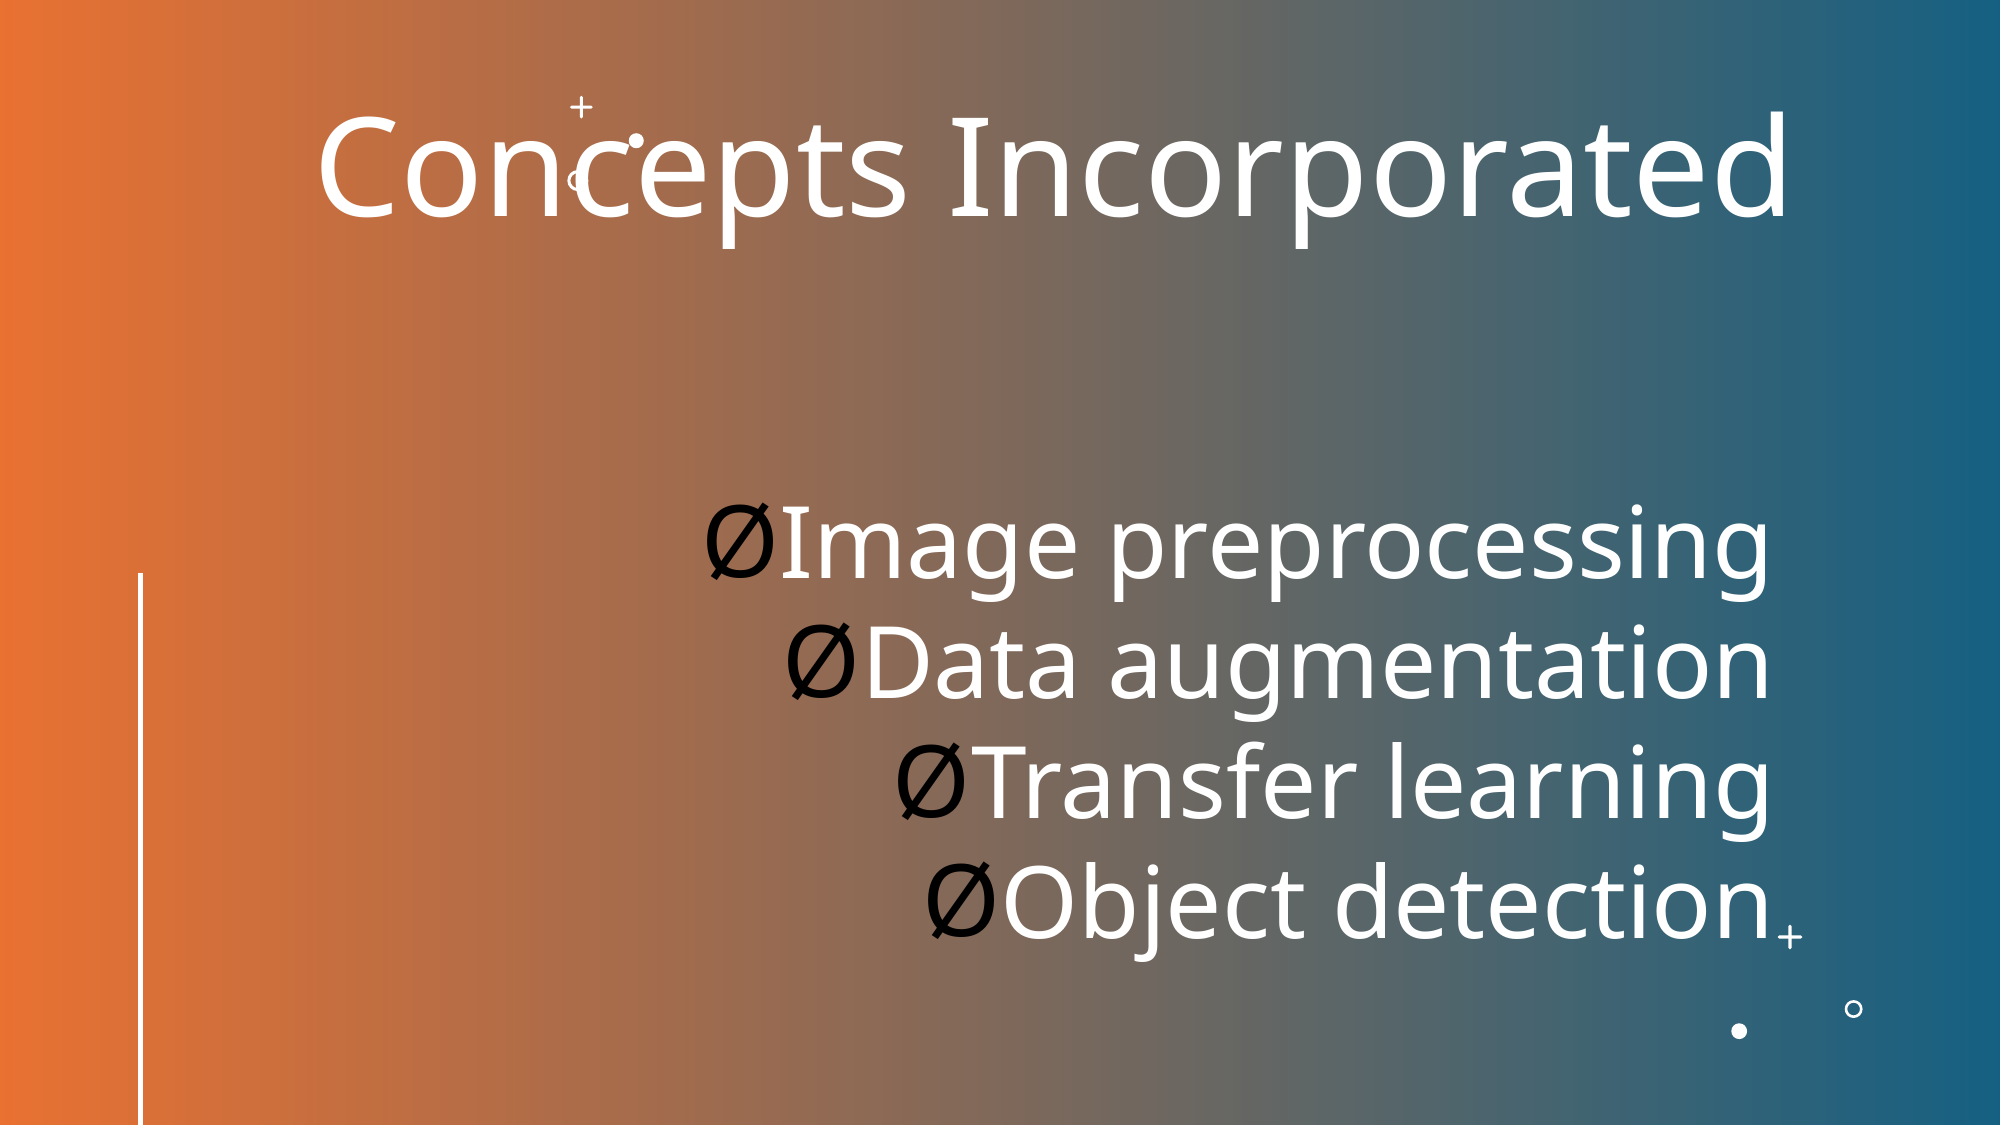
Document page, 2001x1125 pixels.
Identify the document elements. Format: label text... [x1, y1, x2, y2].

text_box [0, 0, 2000, 1125]
text_box Image preprocessing Data augmentation Transfer learning Object detection [623, 470, 1851, 971]
title Concepts Incorporated [298, 90, 1934, 774]
